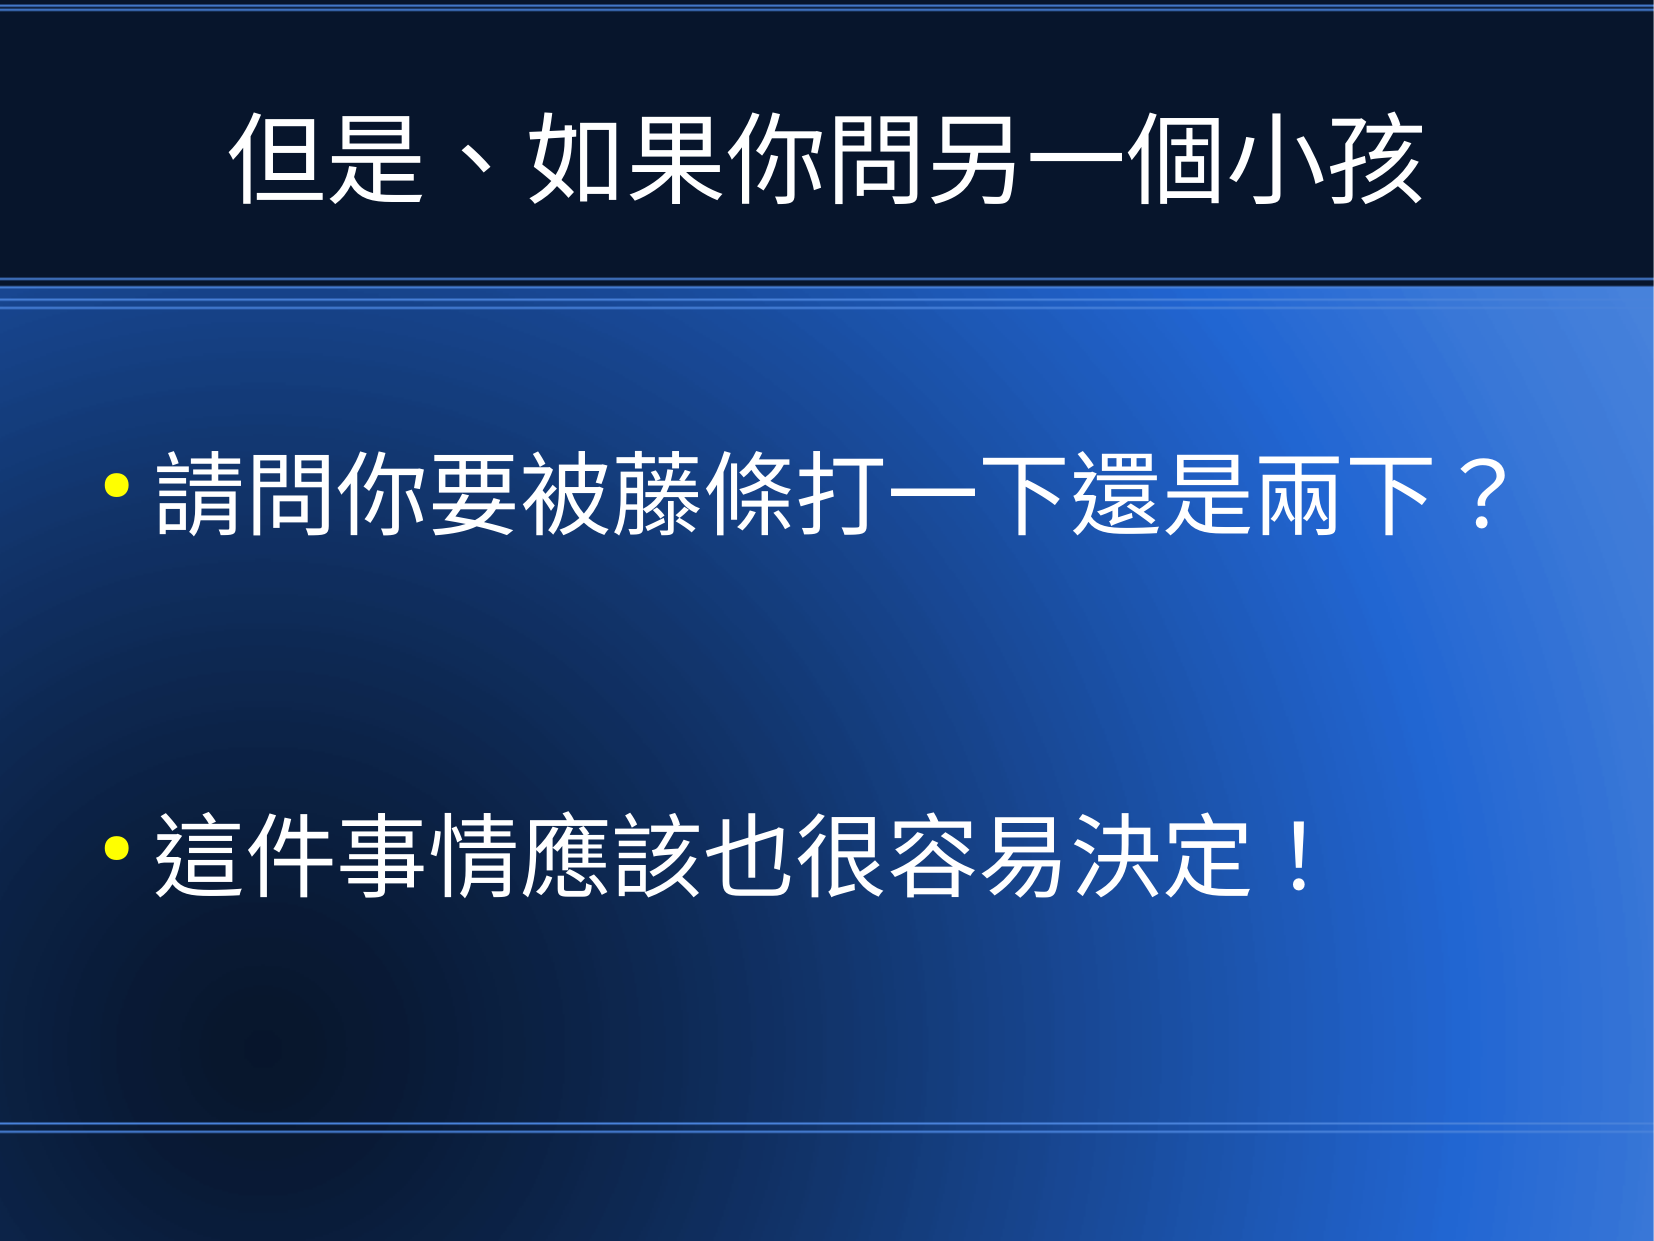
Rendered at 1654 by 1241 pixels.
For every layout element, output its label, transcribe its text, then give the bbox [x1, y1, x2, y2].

picture [0, 0, 1654, 1241]
title 但是、如果你問另一個小孩 [82, 49, 1571, 257]
list 請問你要被藤條打一下還是兩下？ 這件事情應該也很容易決定！ [82, 355, 1571, 1241]
